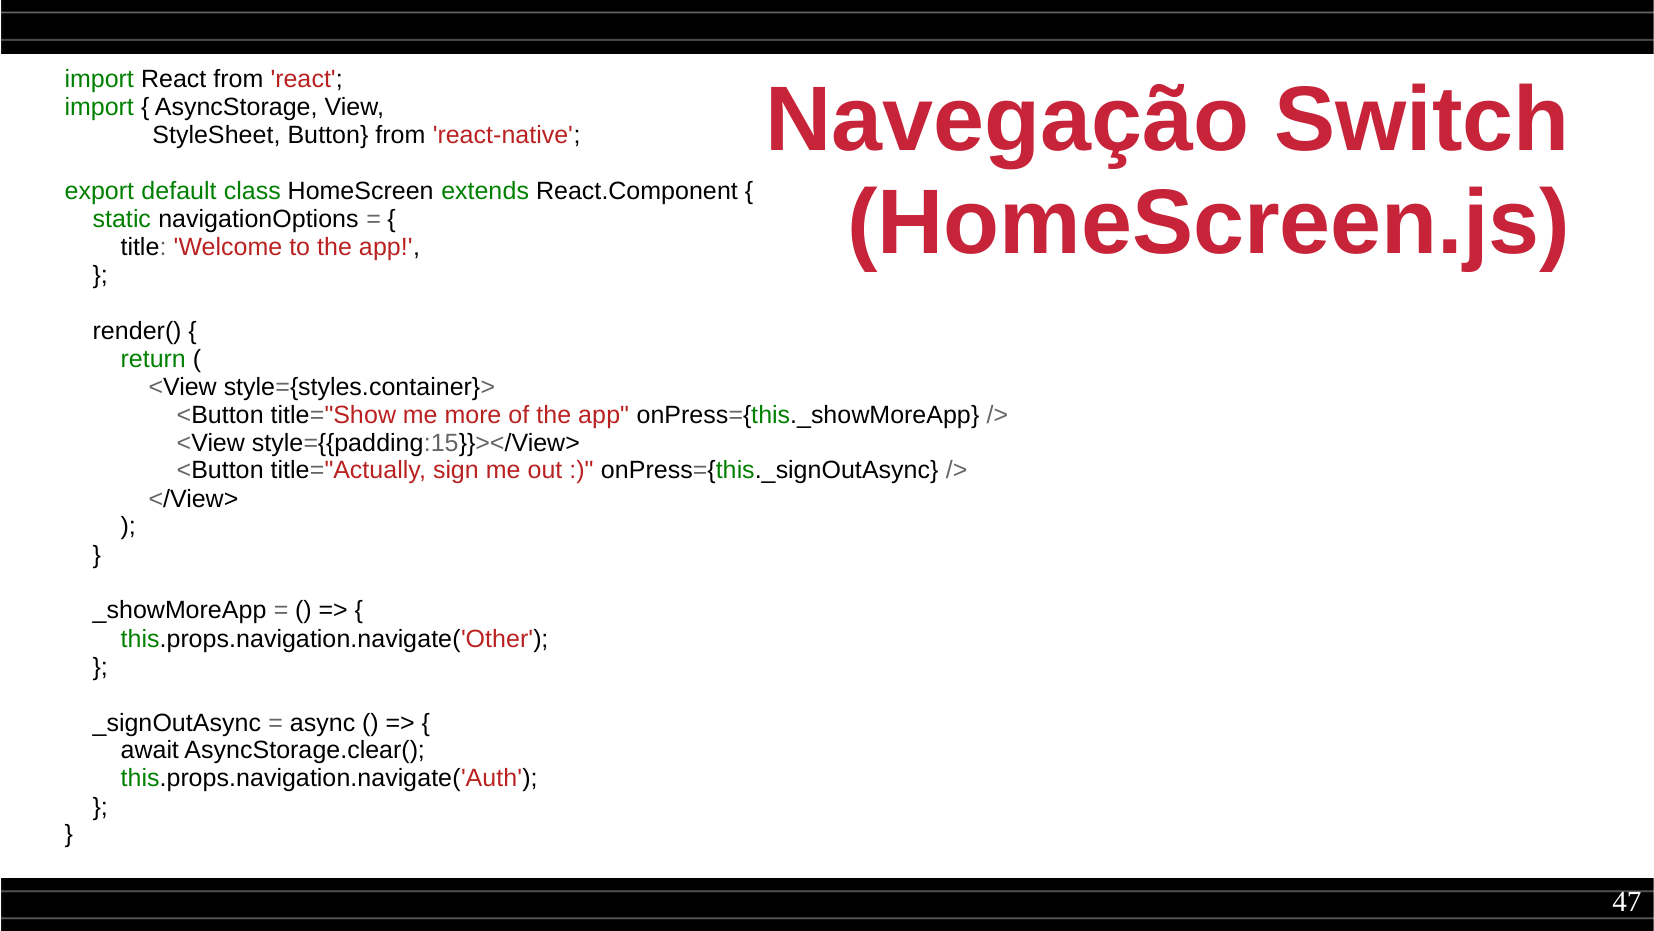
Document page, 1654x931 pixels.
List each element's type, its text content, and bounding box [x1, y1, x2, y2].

picture [1, 878, 1654, 931]
picture [1, 0, 1654, 54]
text_box import React from 'react'; import { AsyncStorage, View, StyleSheet, Button} from 'react-native'; export default class HomeScreen extends React.Component { static navigationOptions = { title: 'Welcome to the app!', }; render() { return ( <View style={styles.container}> <Button title="Show me more of the app" onPress={this._showMoreApp} /> <View style={{padding:15}}></View> <Button title="Actually, sign me out :)" onPress={this._signOutAsync} /> </View> ); } _showMoreApp = () => { this.props.navigation.navigate('Other'); }; _signOutAsync = async () => { await AsyncStorage.clear(); this.props.navigation.navigate('Auth'); }; } [49, 56, 1546, 856]
title Navegação Switch (HomeScreen.js) [1546, 67, 1571, 273]
